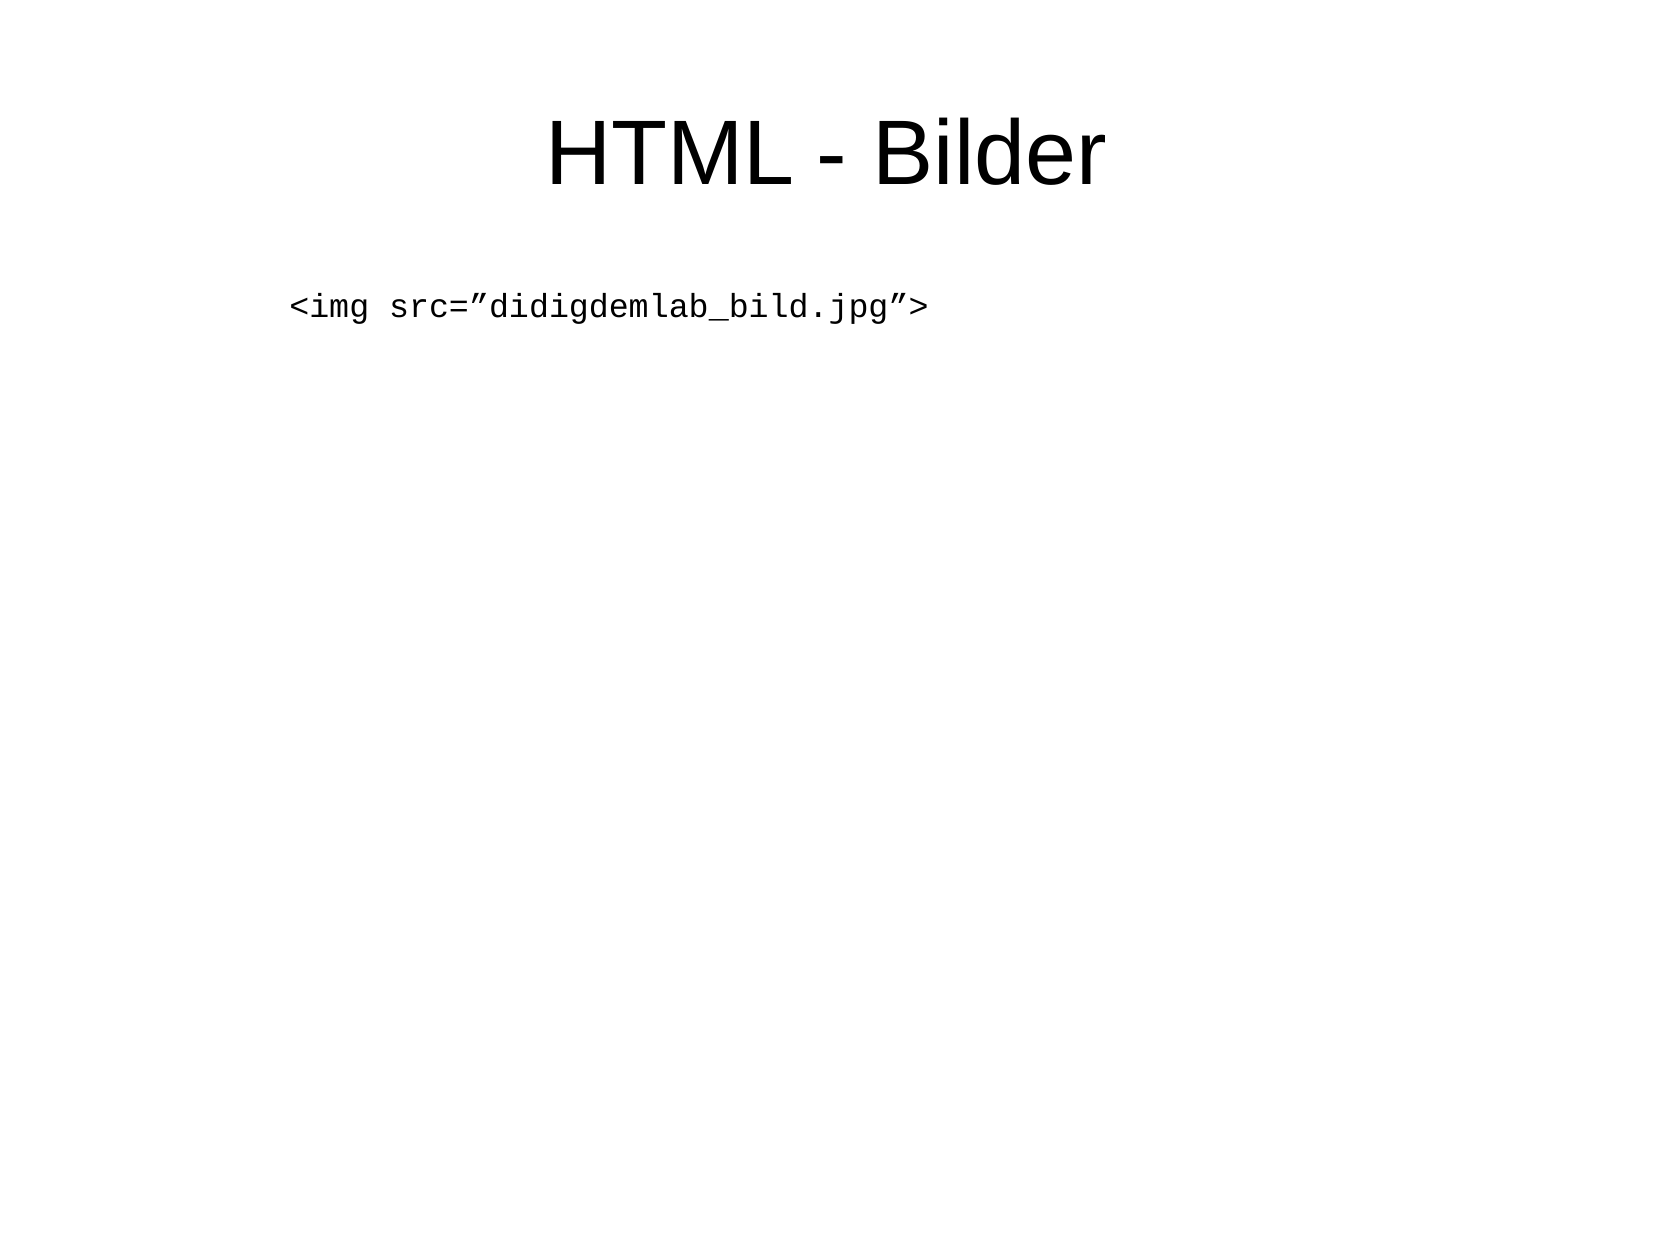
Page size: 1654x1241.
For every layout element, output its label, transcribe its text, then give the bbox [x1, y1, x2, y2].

title HTML - Bilder [82, 49, 1571, 257]
subtitle <img src=”didigdemlab_bild.jpg”> [289, 290, 1365, 1010]
